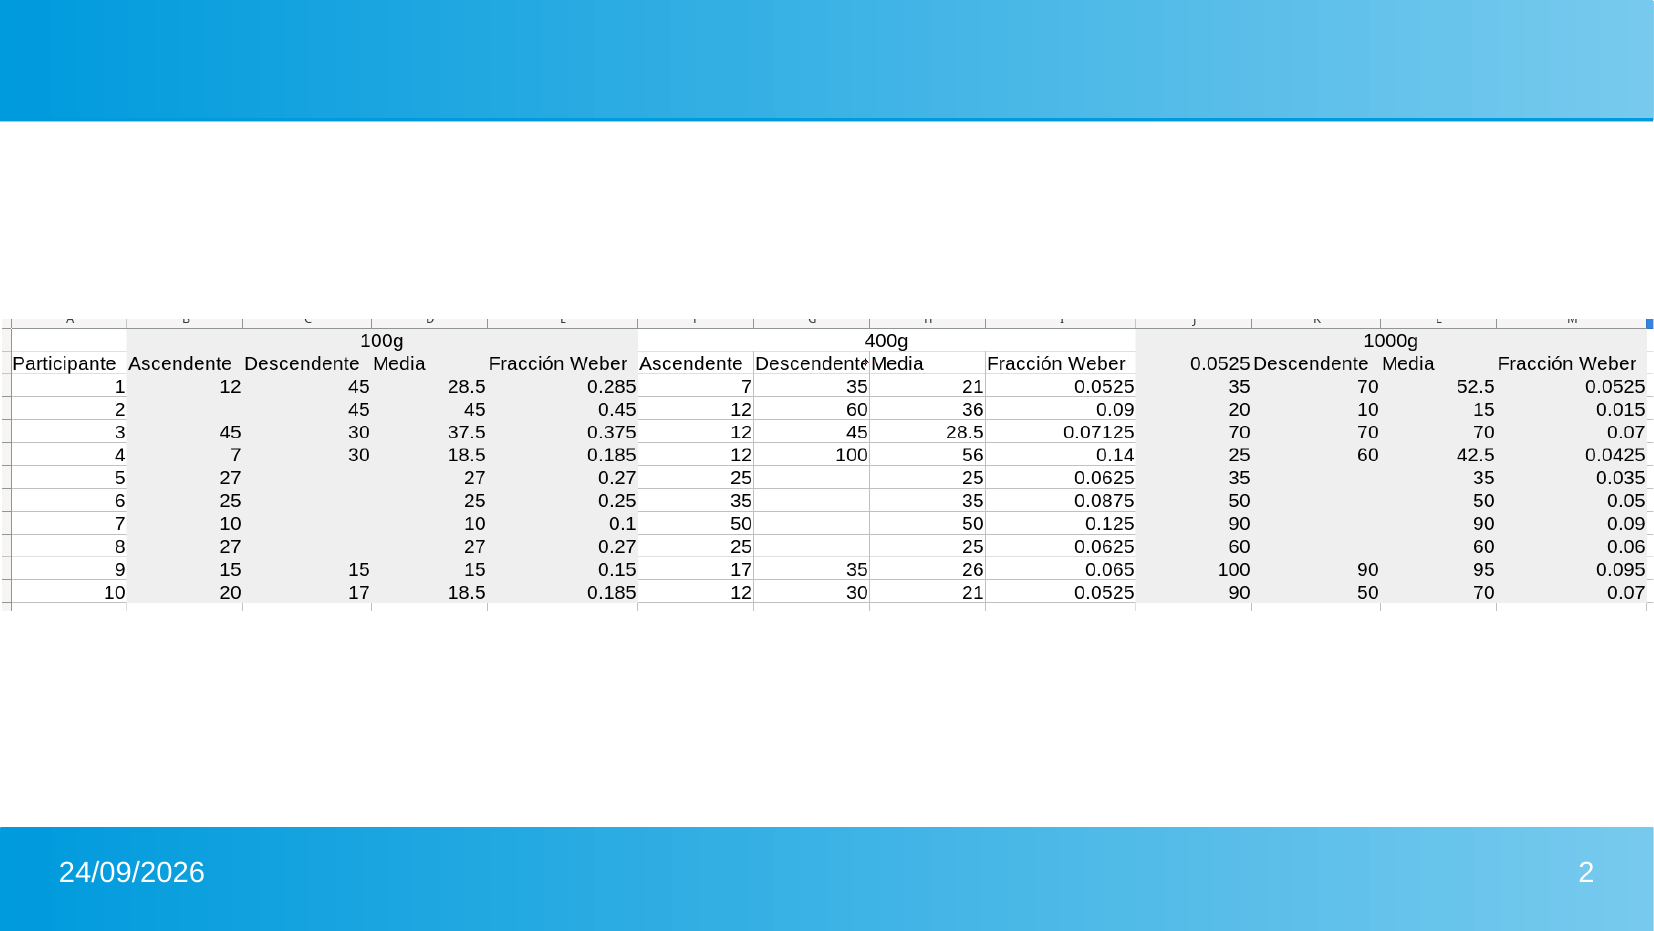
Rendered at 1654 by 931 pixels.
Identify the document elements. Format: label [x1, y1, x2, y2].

picture [2, 319, 1654, 611]
